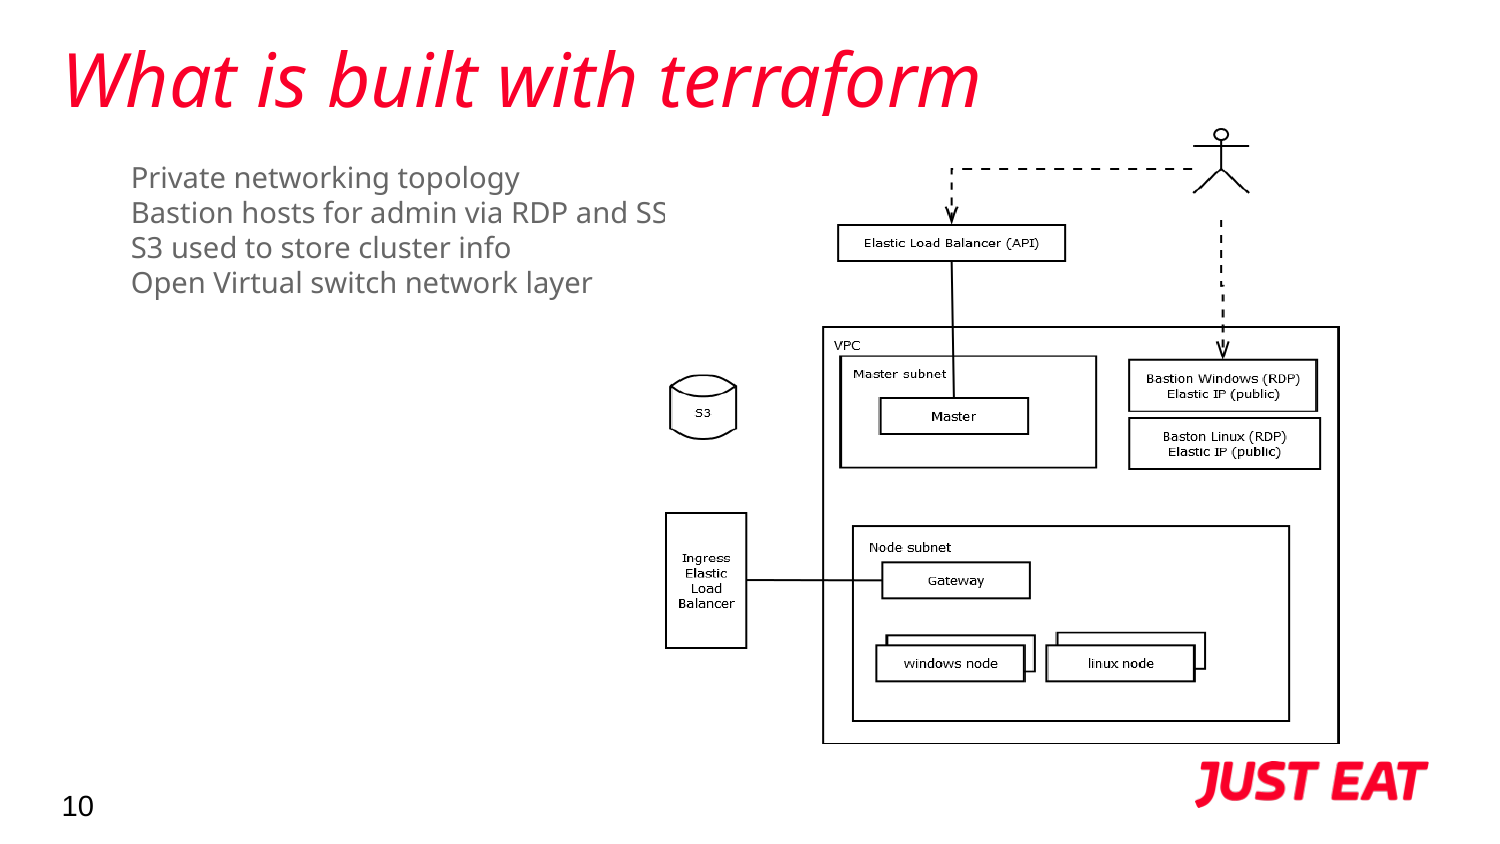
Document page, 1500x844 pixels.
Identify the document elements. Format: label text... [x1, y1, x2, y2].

list Private networking topology Bastion hosts for admin via RDP and SSH S3 used to store cluster info Open Virtual switch network layer [40, 144, 665, 729]
title What is built with terraform [46, 17, 1429, 158]
picture [1195, 761, 1429, 808]
slide_number <number> [46, 782, 397, 828]
picture [665, 116, 1340, 744]
